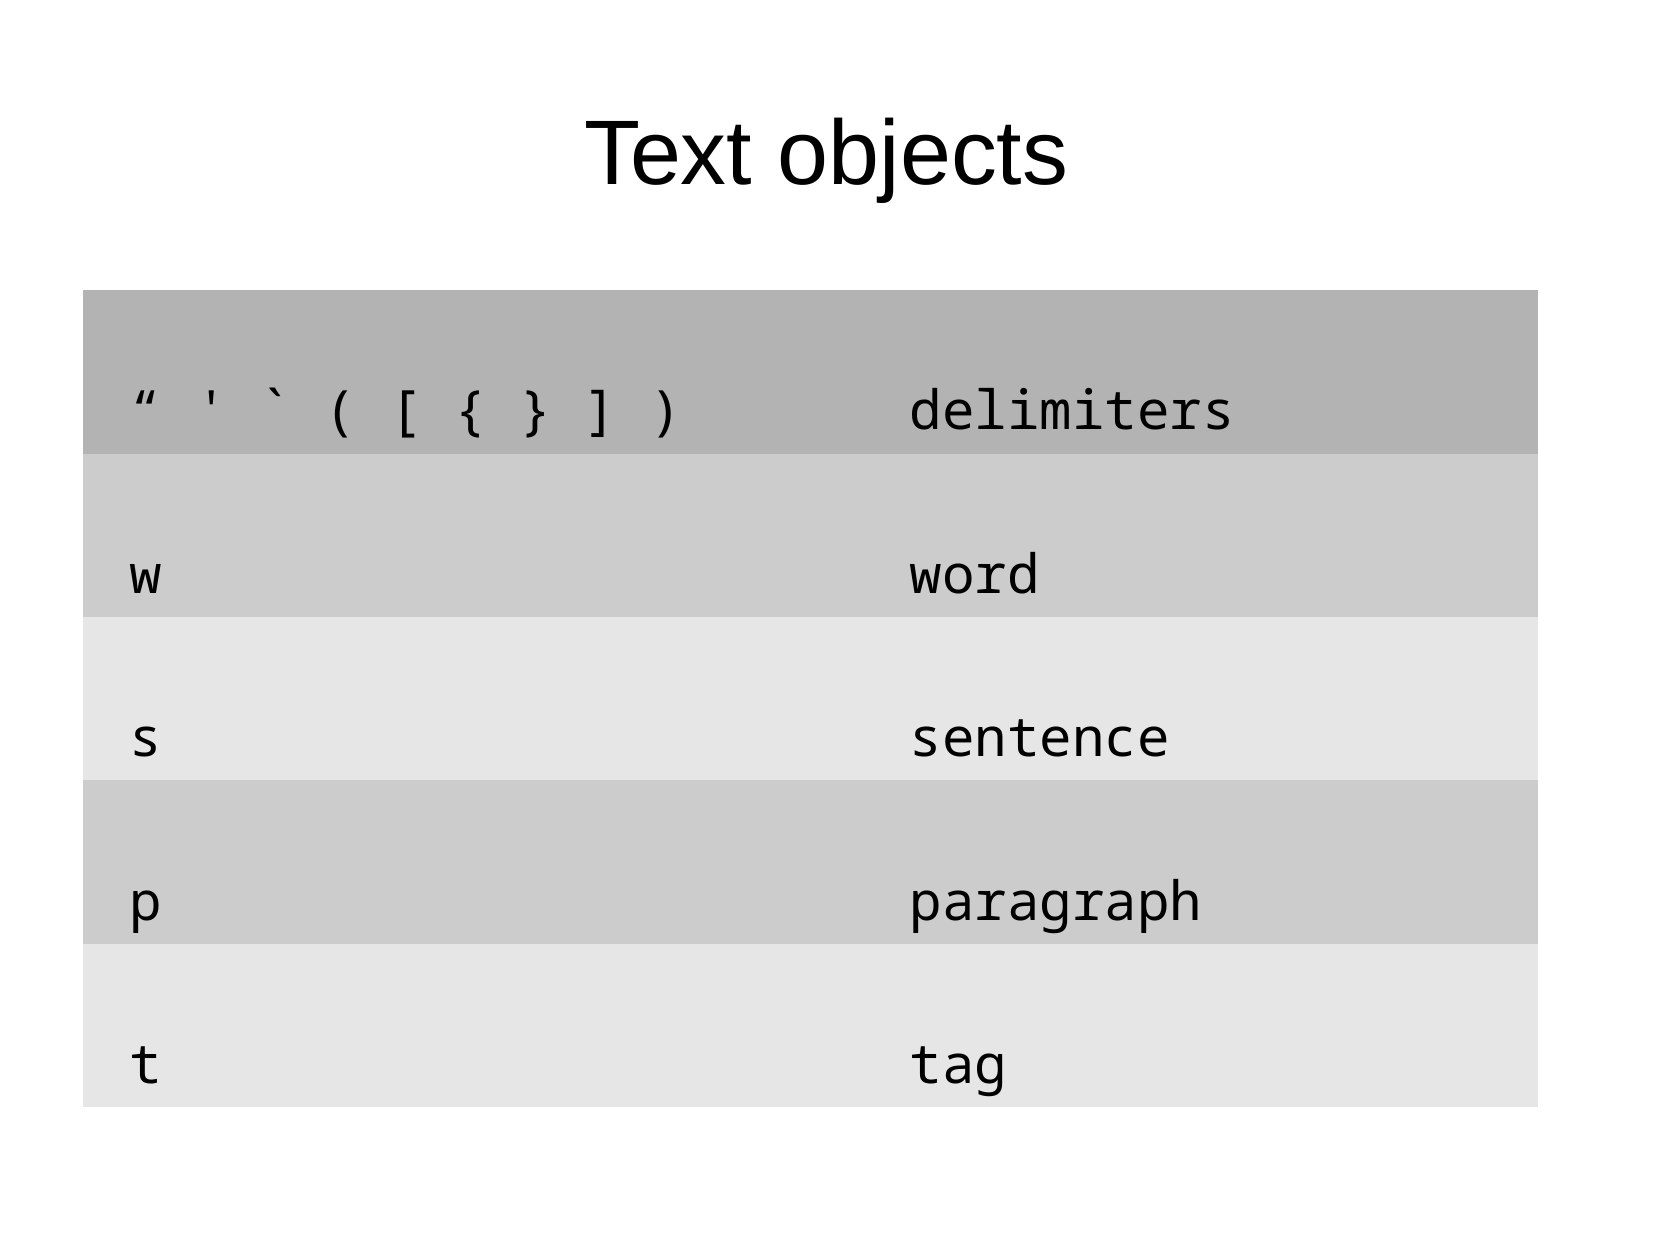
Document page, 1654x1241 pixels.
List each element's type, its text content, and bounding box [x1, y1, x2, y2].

table_header “ ' ` ( [ { } ] ) delimiters [83, 290, 1538, 454]
table_cell p paragraph [83, 780, 1538, 944]
table_cell w word [83, 454, 1538, 617]
table_cell t tag [83, 944, 1538, 1107]
table_cell s sentence [83, 617, 1538, 780]
title Text objects [82, 49, 1571, 257]
